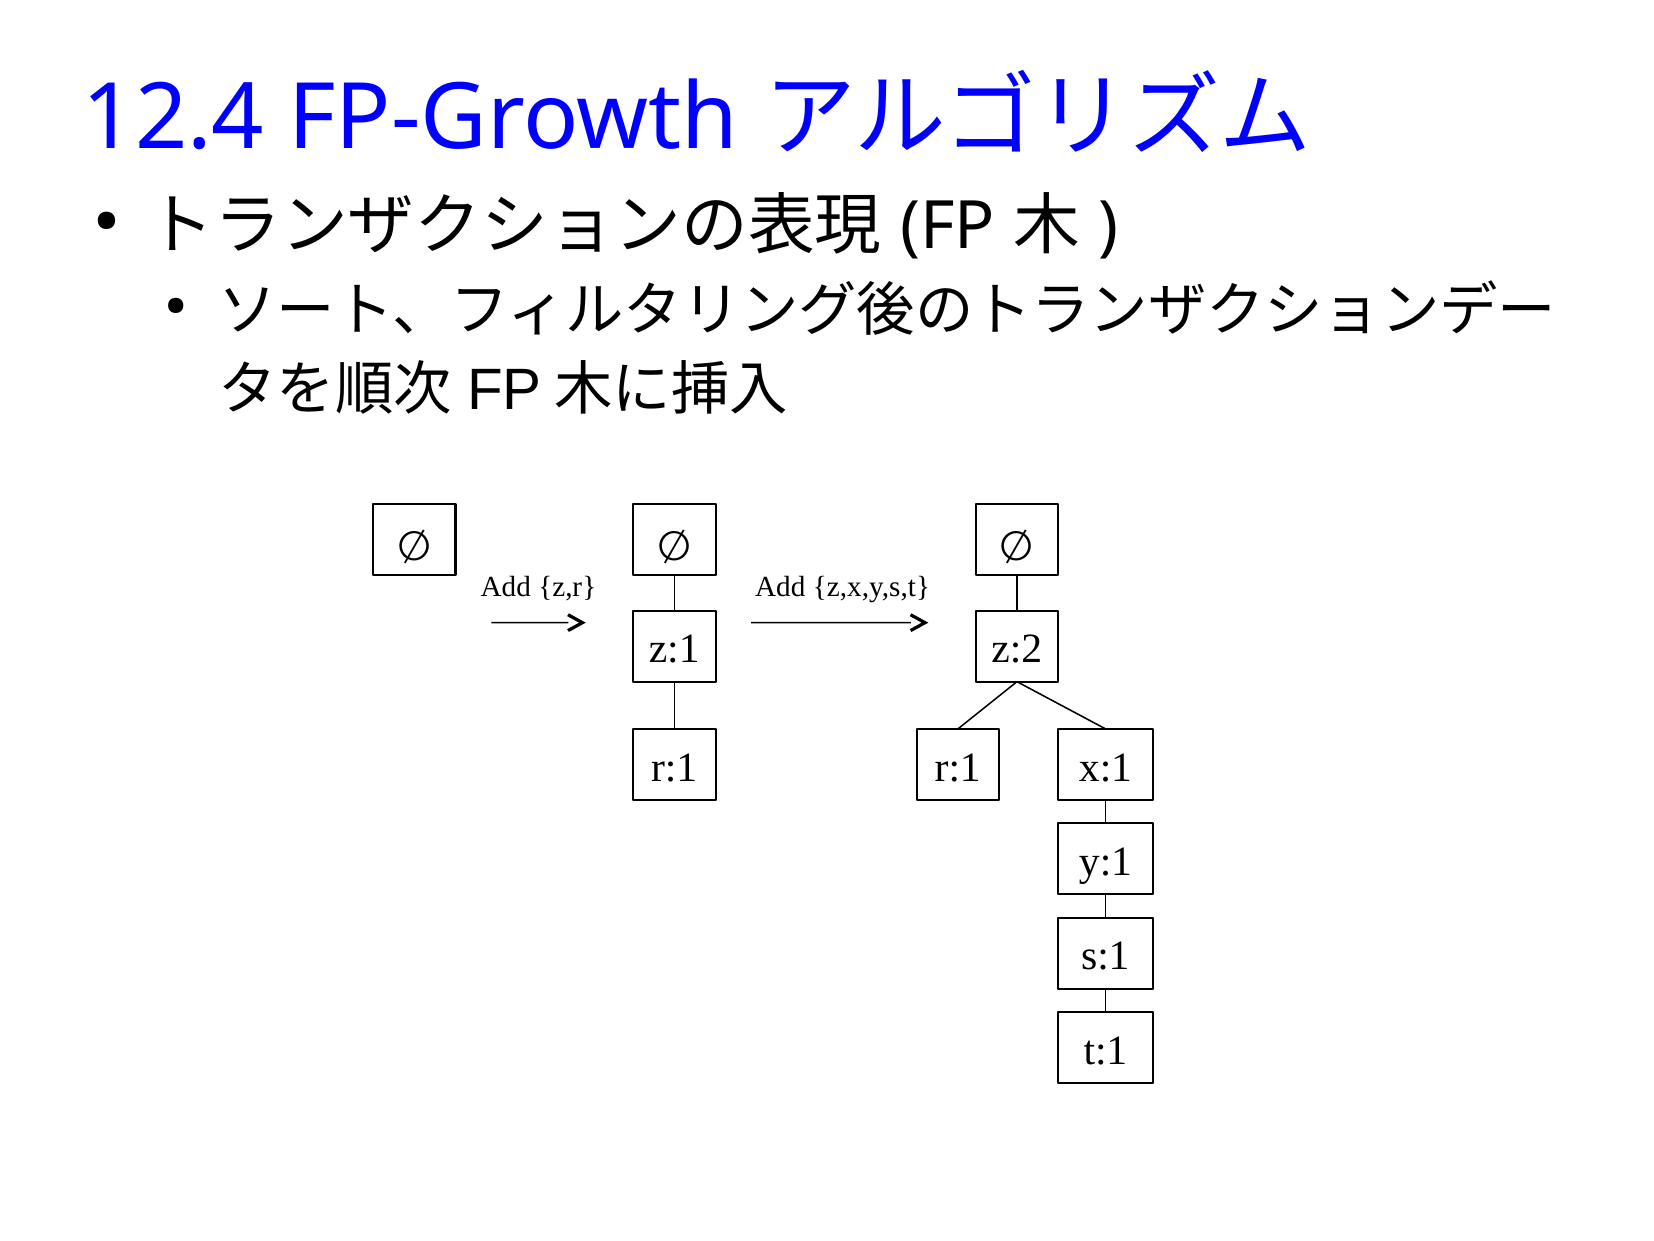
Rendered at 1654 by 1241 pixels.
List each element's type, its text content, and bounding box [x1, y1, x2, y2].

list トランザクションの表現(FP木) ソート、フィルタリング後のトランザクションデータを順次FP木に挿入 [76, 177, 1565, 950]
title 12.4 FP-Growthアルゴリズム [82, 44, 1571, 183]
text_box Add {z,r} [465, 560, 612, 611]
text_box r:1 [916, 728, 1000, 800]
text_box r:1 [633, 728, 716, 800]
text_box t:1 [1058, 1012, 1153, 1084]
text_box ∅ [372, 504, 456, 576]
text_box x:1 [1058, 728, 1153, 800]
text_box y:1 [1058, 823, 1153, 895]
text_box ∅ [633, 504, 716, 576]
text_box z:2 [975, 610, 1059, 682]
text_box s:1 [1058, 917, 1153, 989]
text_box Add {z,x,y,s,t} [740, 560, 945, 611]
text_box ∅ [975, 504, 1059, 576]
text_box z:1 [633, 610, 716, 682]
